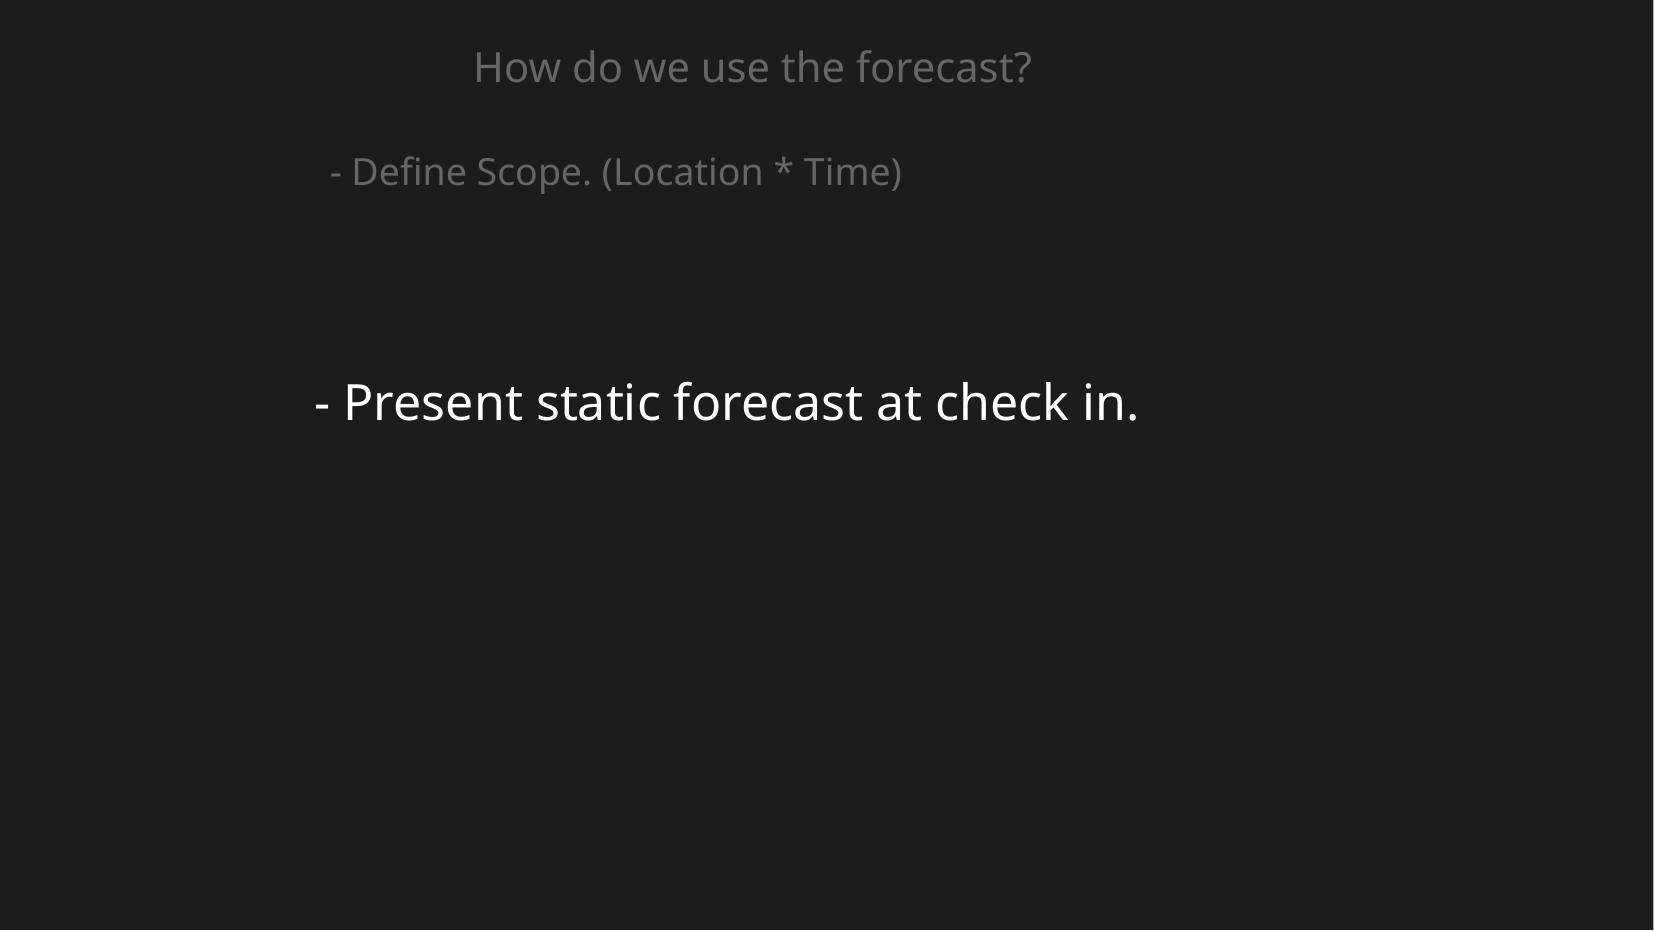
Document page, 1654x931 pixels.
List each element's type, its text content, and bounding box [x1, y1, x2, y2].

text_box - Present static forecast at check in. [300, 360, 1336, 492]
text_box How do we use the forecast? [458, 30, 1051, 92]
text_box - Define Scope. (Location * Time) [315, 138, 1231, 241]
